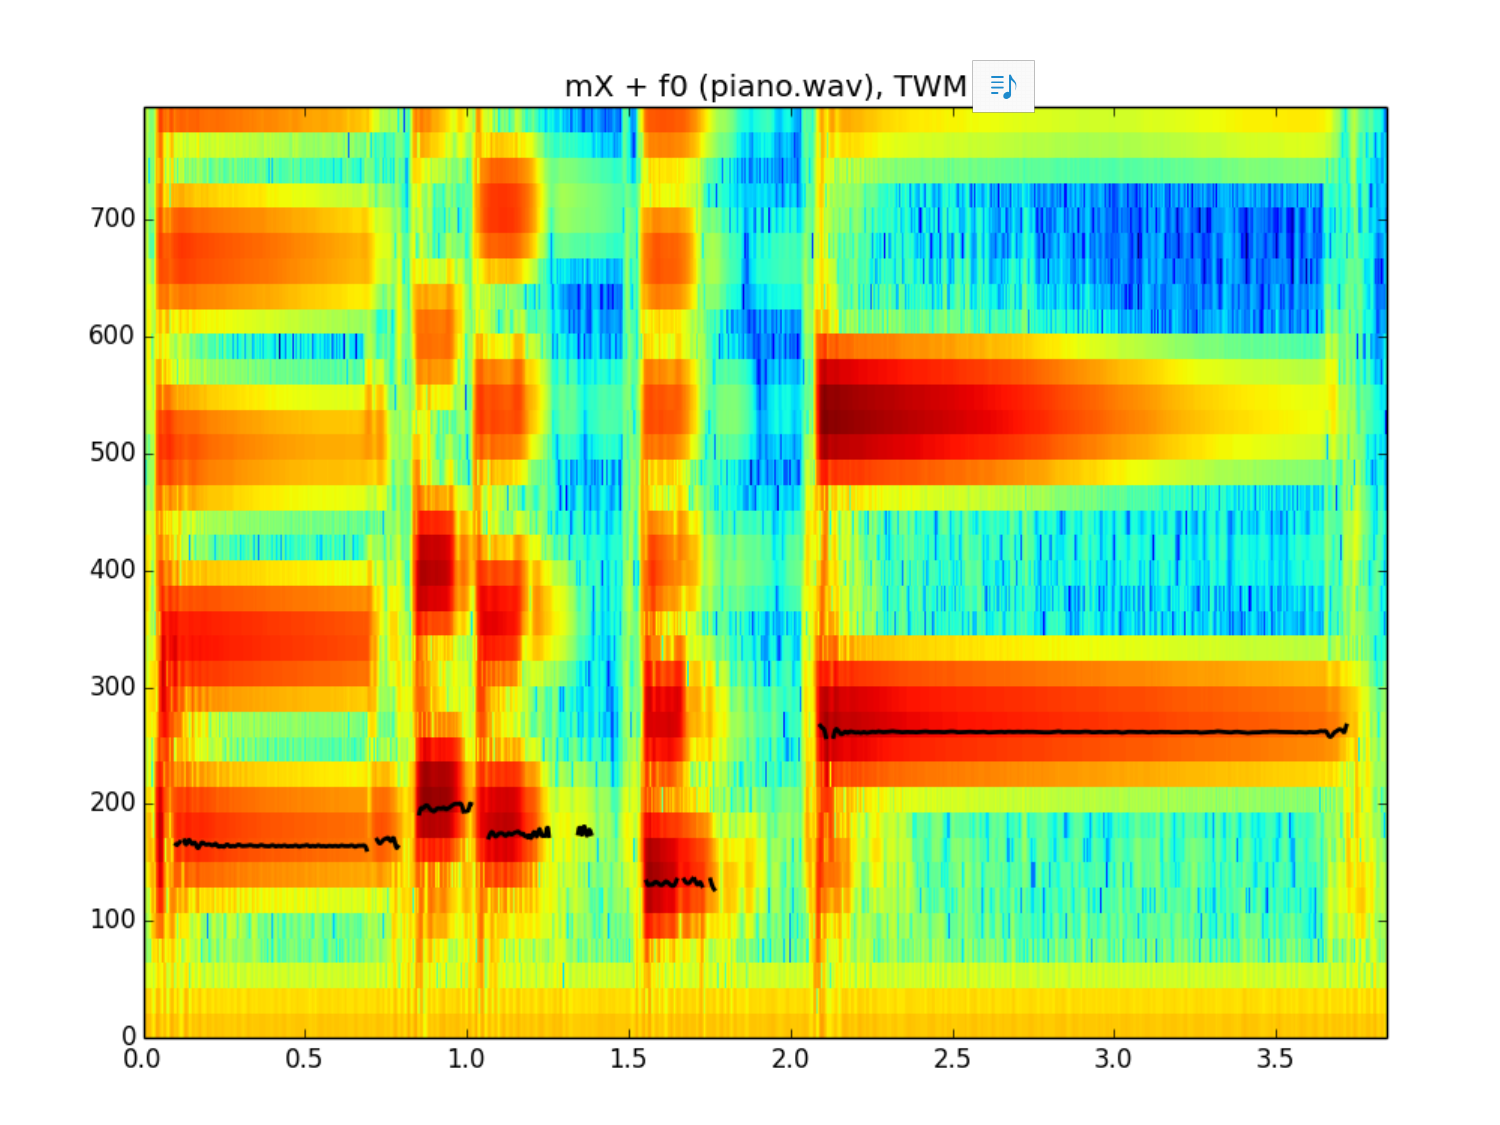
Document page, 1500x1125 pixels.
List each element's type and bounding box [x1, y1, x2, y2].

text_box [971, 60, 1036, 114]
picture [63, 47, 1414, 1098]
